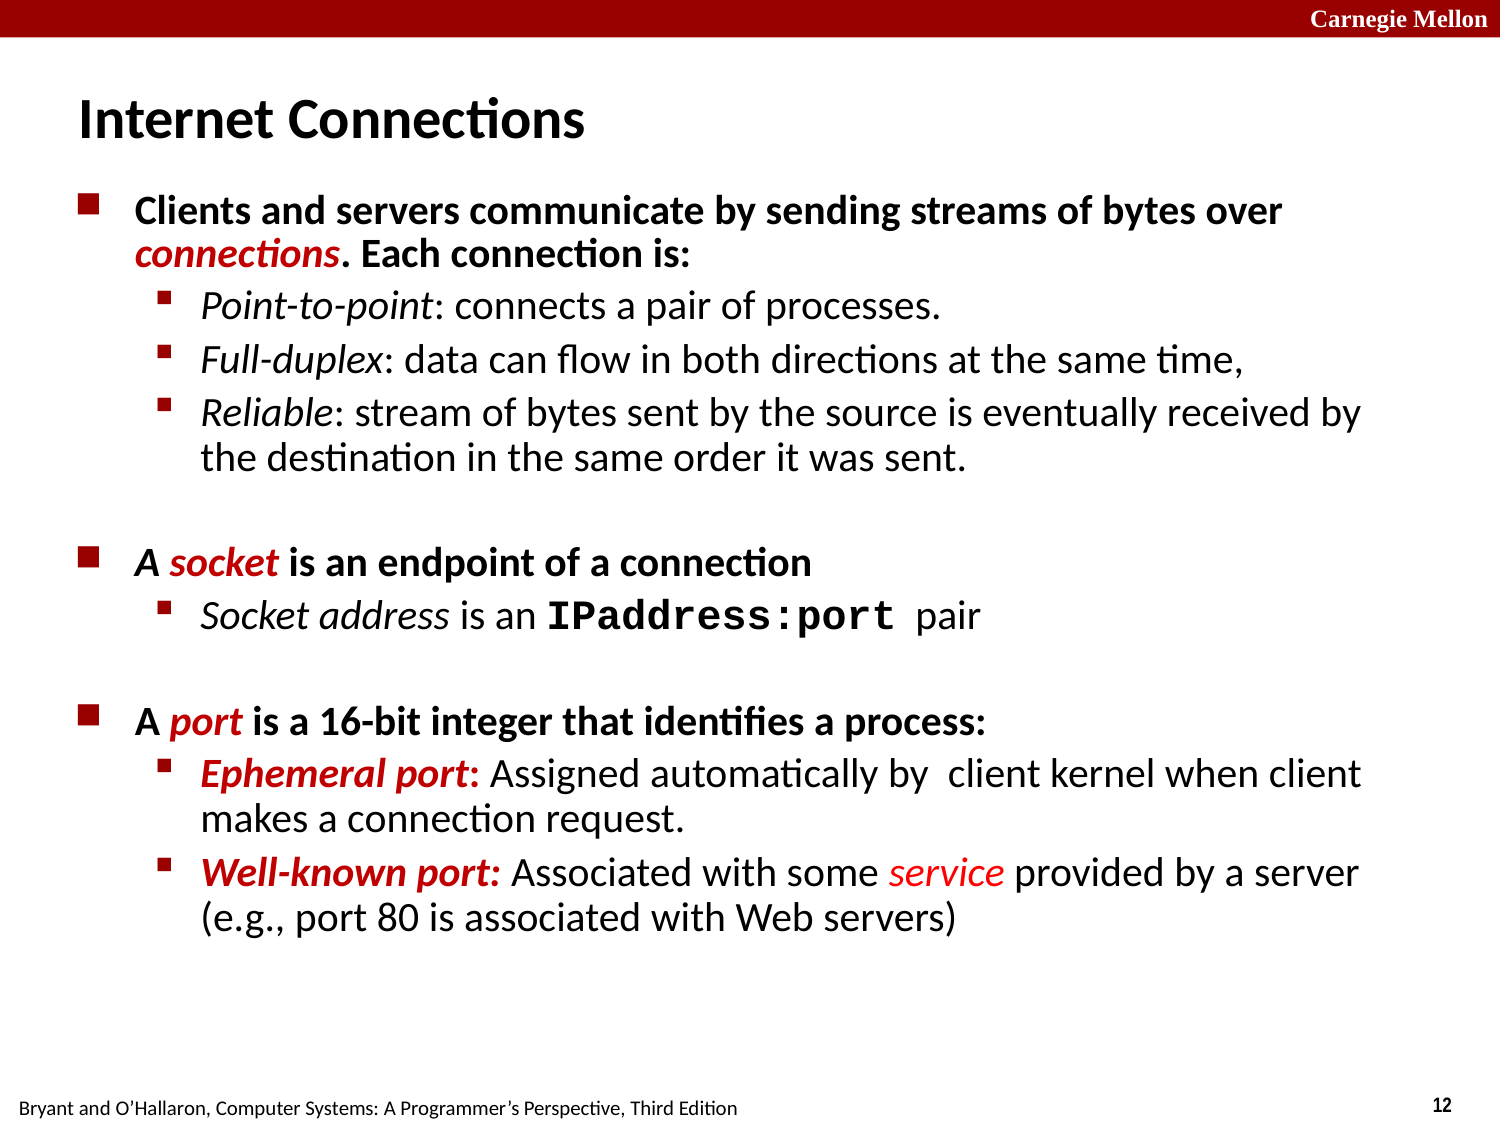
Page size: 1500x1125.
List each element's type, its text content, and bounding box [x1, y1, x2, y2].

title Internet Connections [63, 68, 1176, 163]
list Clients and servers communicate by sending streams of bytes over connections. Each connection is: Point-to-point: connects a pair of processes. Full-duplex: data can flow in both directions at the same time, Reliable: stream of bytes sent by the source is eventually received by the destination in the same order it was sent. A socket is an endpoint of a connection Socket address is an IPaddress:port pair A port is a 16-bit integer that identifies a process: Ephemeral port: Assigned automatically by client kernel when client makes a connection request. Well-known port: Associated with some service provided by a server (e.g., port 80 is associated with Web servers) [63, 183, 1427, 1083]
